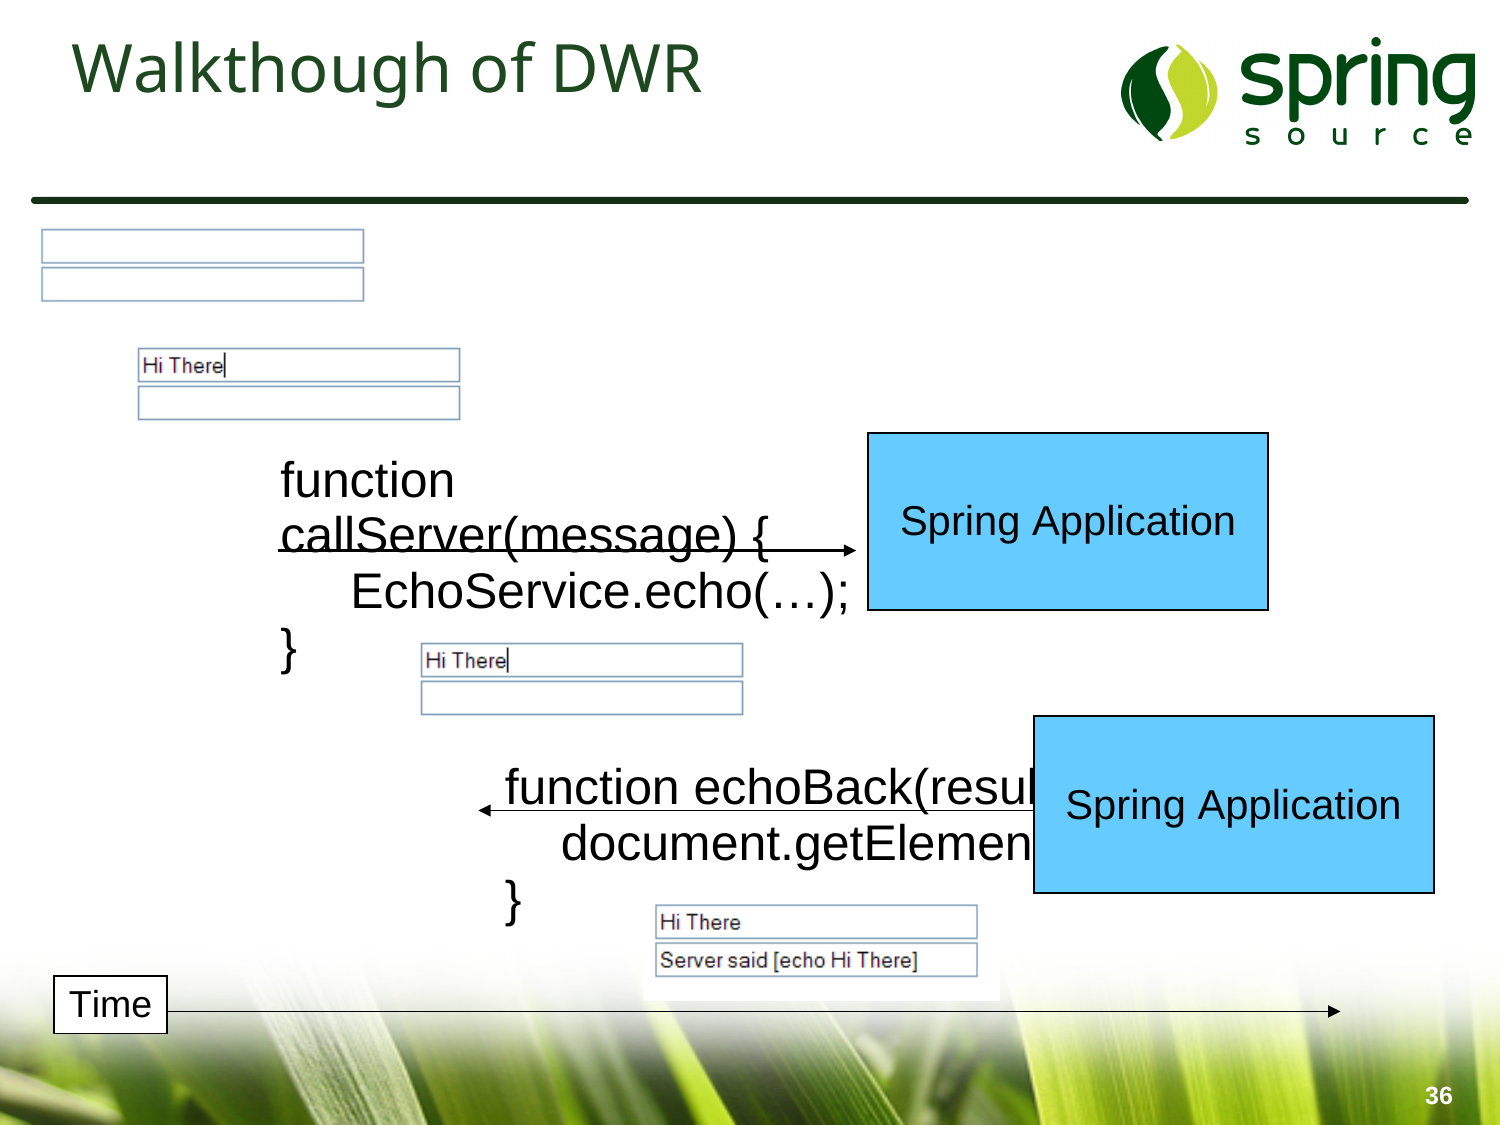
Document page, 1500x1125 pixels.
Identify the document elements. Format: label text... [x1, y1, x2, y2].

picture [124, 326, 470, 441]
picture [1121, 37, 1475, 145]
title Walkthough of DWR [56, 13, 1089, 176]
text_box function callServer(message) { EchoService.echo(…); } [265, 444, 906, 683]
text_box Spring Application [1033, 716, 1434, 894]
picture [29, 207, 388, 321]
picture [0, 935, 1500, 1125]
picture [407, 621, 753, 736]
text_box Spring Application [868, 432, 1269, 610]
text_box function echoBack(result) { document.getElement…. } [490, 751, 1131, 935]
text_box Time [54, 976, 168, 1034]
